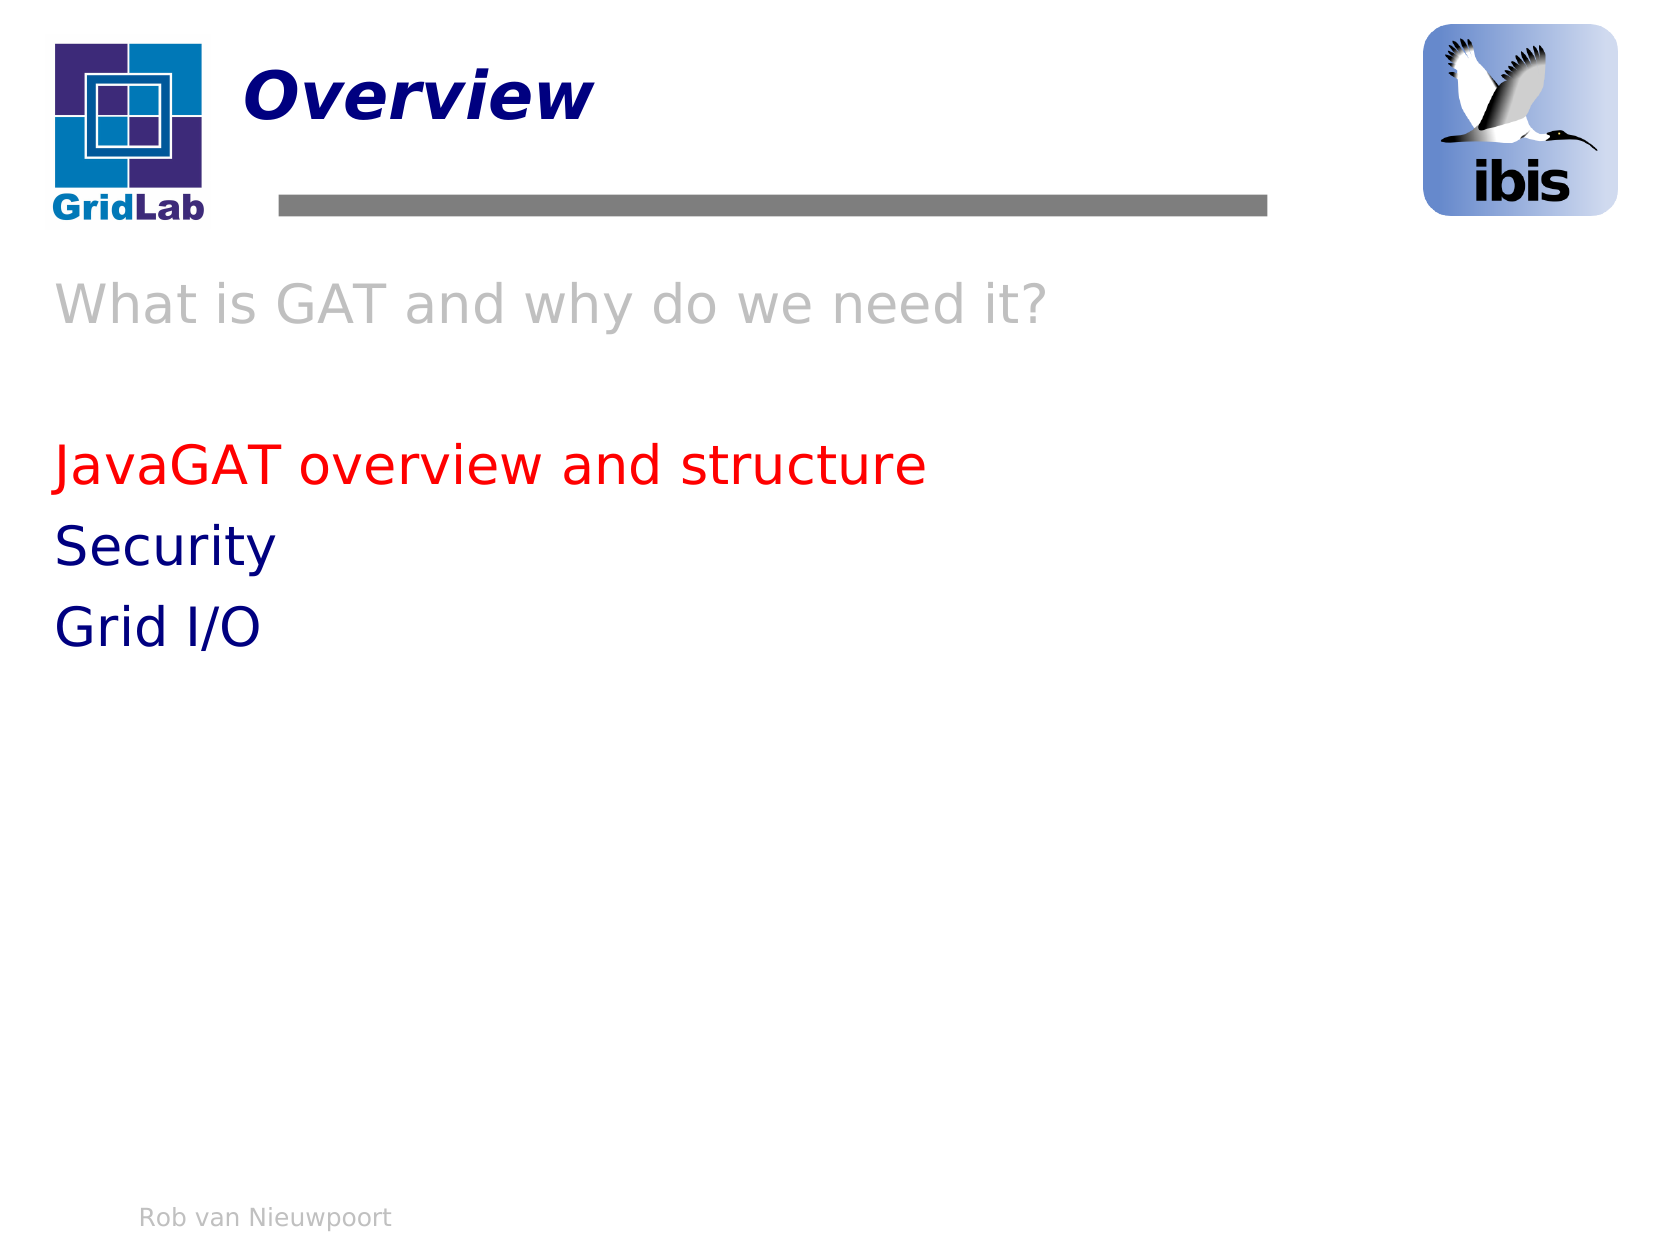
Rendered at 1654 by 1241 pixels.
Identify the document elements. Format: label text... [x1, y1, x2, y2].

picture [45, 34, 211, 230]
title Overview [243, 0, 1280, 187]
picture [1423, 24, 1618, 216]
list What is GAT and why do we need it? JavaGAT overview and structure Security Grid I/O [55, 268, 1599, 1125]
